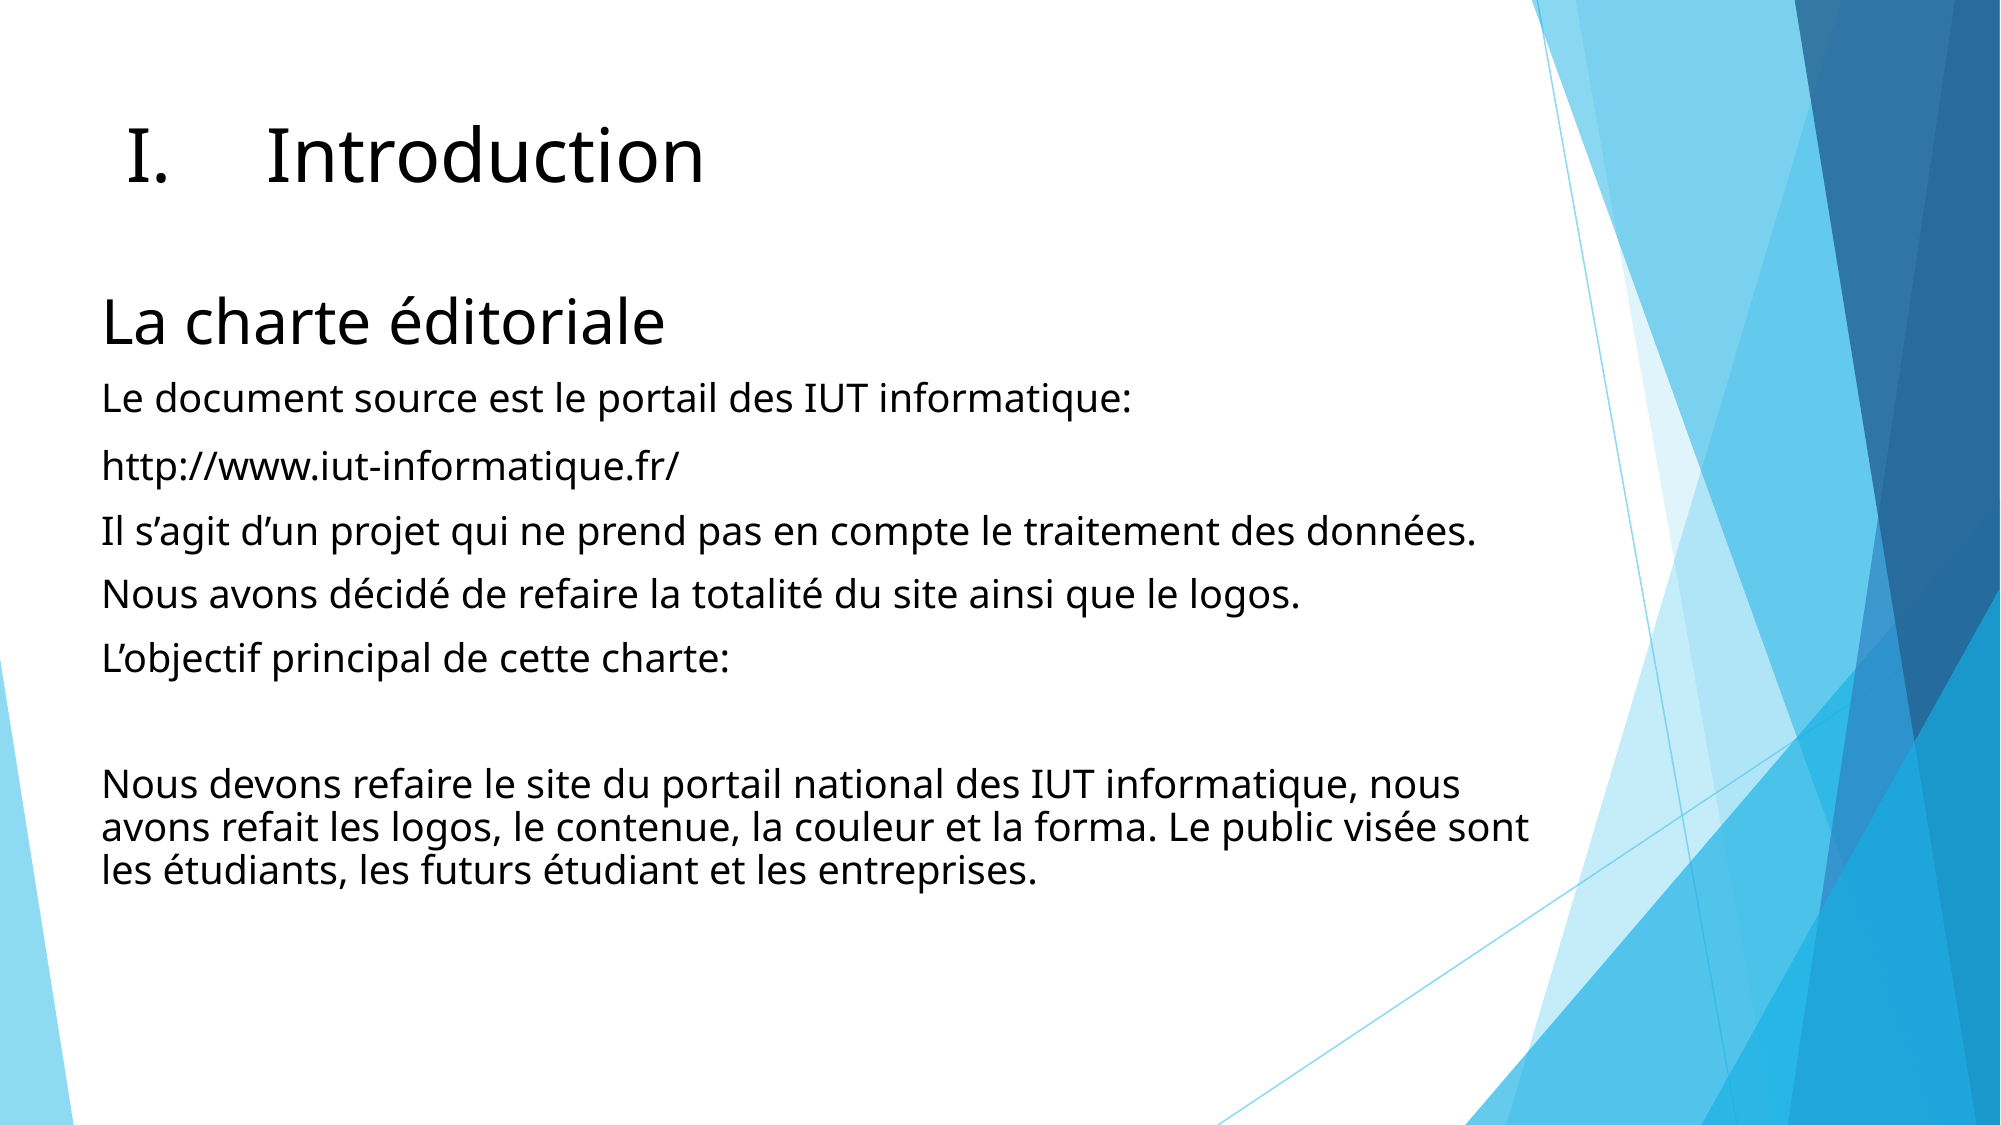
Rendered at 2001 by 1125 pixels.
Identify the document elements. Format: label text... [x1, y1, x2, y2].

list La charte éditoriale Le document source est le portail des IUT informatique: http://www.iut-informatique.fr/ Il s’agit d’un projet qui ne prend pas en compte le traitement des données. Nous avons décidé de refaire la totalité du site ainsi que le logos. L’objectif principal de cette charte: Nous devons refaire le site du portail national des IUT informatique, nous avons refait les logos, le contenue, la couleur et la forma. Le public visée sont les étudiants, les futurs étudiant et les entreprises. [85, 282, 1547, 920]
title Introduction [111, 99, 1522, 282]
